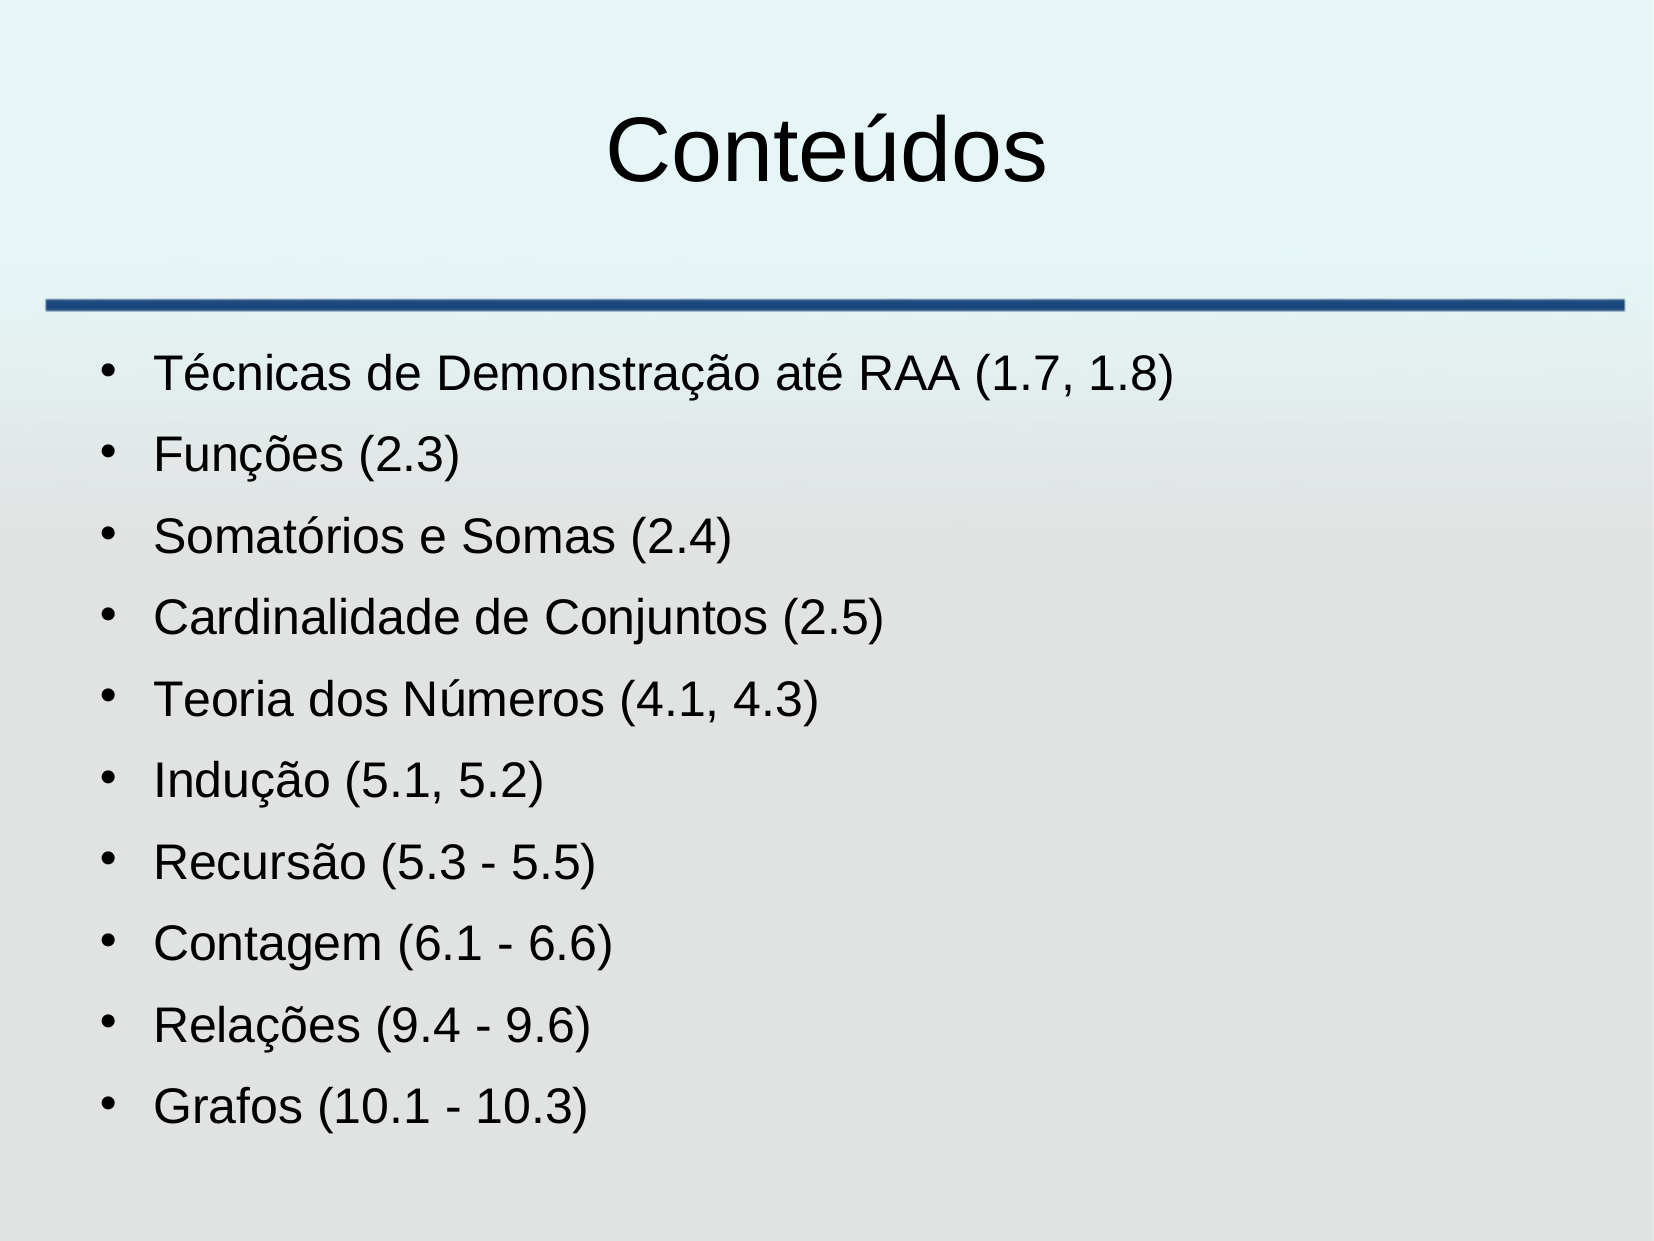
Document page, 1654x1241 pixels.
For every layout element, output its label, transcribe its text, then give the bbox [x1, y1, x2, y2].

list Técnicas de Demonstração até RAA (1.7, 1.8) Funções (2.3) Somatórios e Somas (2.4) Cardinalidade de Conjuntos (2.5) Teoria dos Números (4.1, 4.3) Indução (5.1, 5.2) Recursão (5.3 - 5.5) Contagem (6.1 - 6.6) Relações (9.4 - 9.6) Grafos (10.1 - 10.3) [82, 349, 1618, 1153]
picture [0, 0, 1654, 1241]
title Conteúdos [29, 56, 1625, 249]
